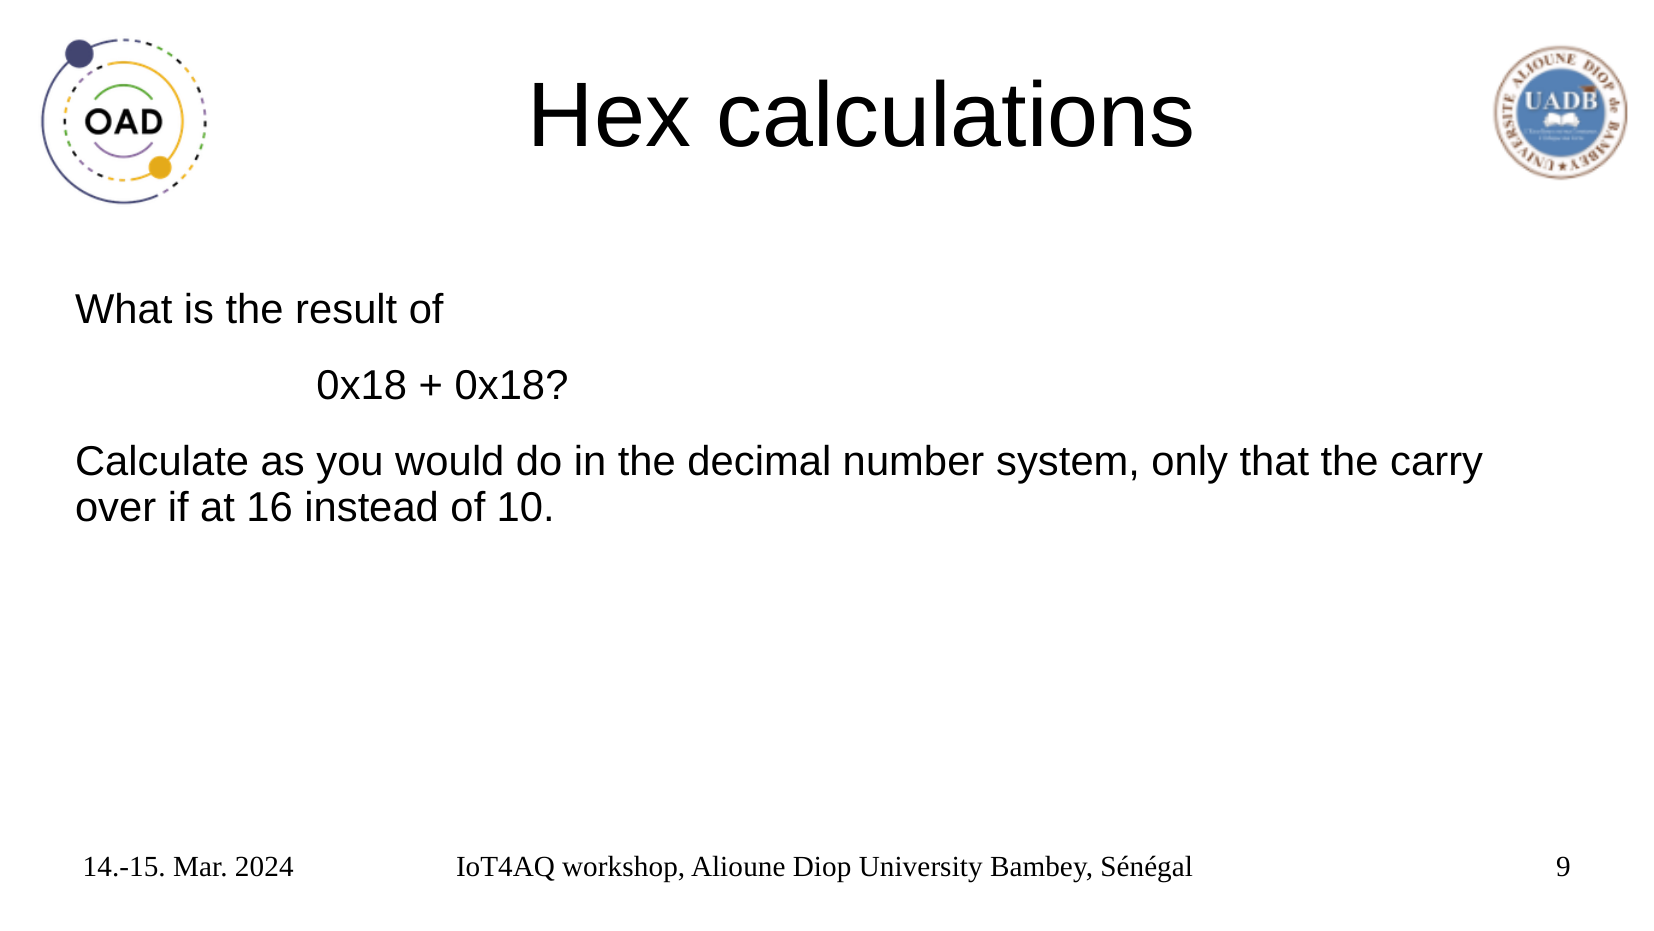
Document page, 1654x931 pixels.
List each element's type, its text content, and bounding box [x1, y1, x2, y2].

picture [0, 24, 242, 225]
list What is the result of 0x18 + 0x18? Calculate as you would do in the decimal number system, only that the carry over if at 16 instead of 10. [75, 285, 1564, 826]
picture [1482, 37, 1641, 188]
title Hex calculations [278, 37, 1446, 193]
